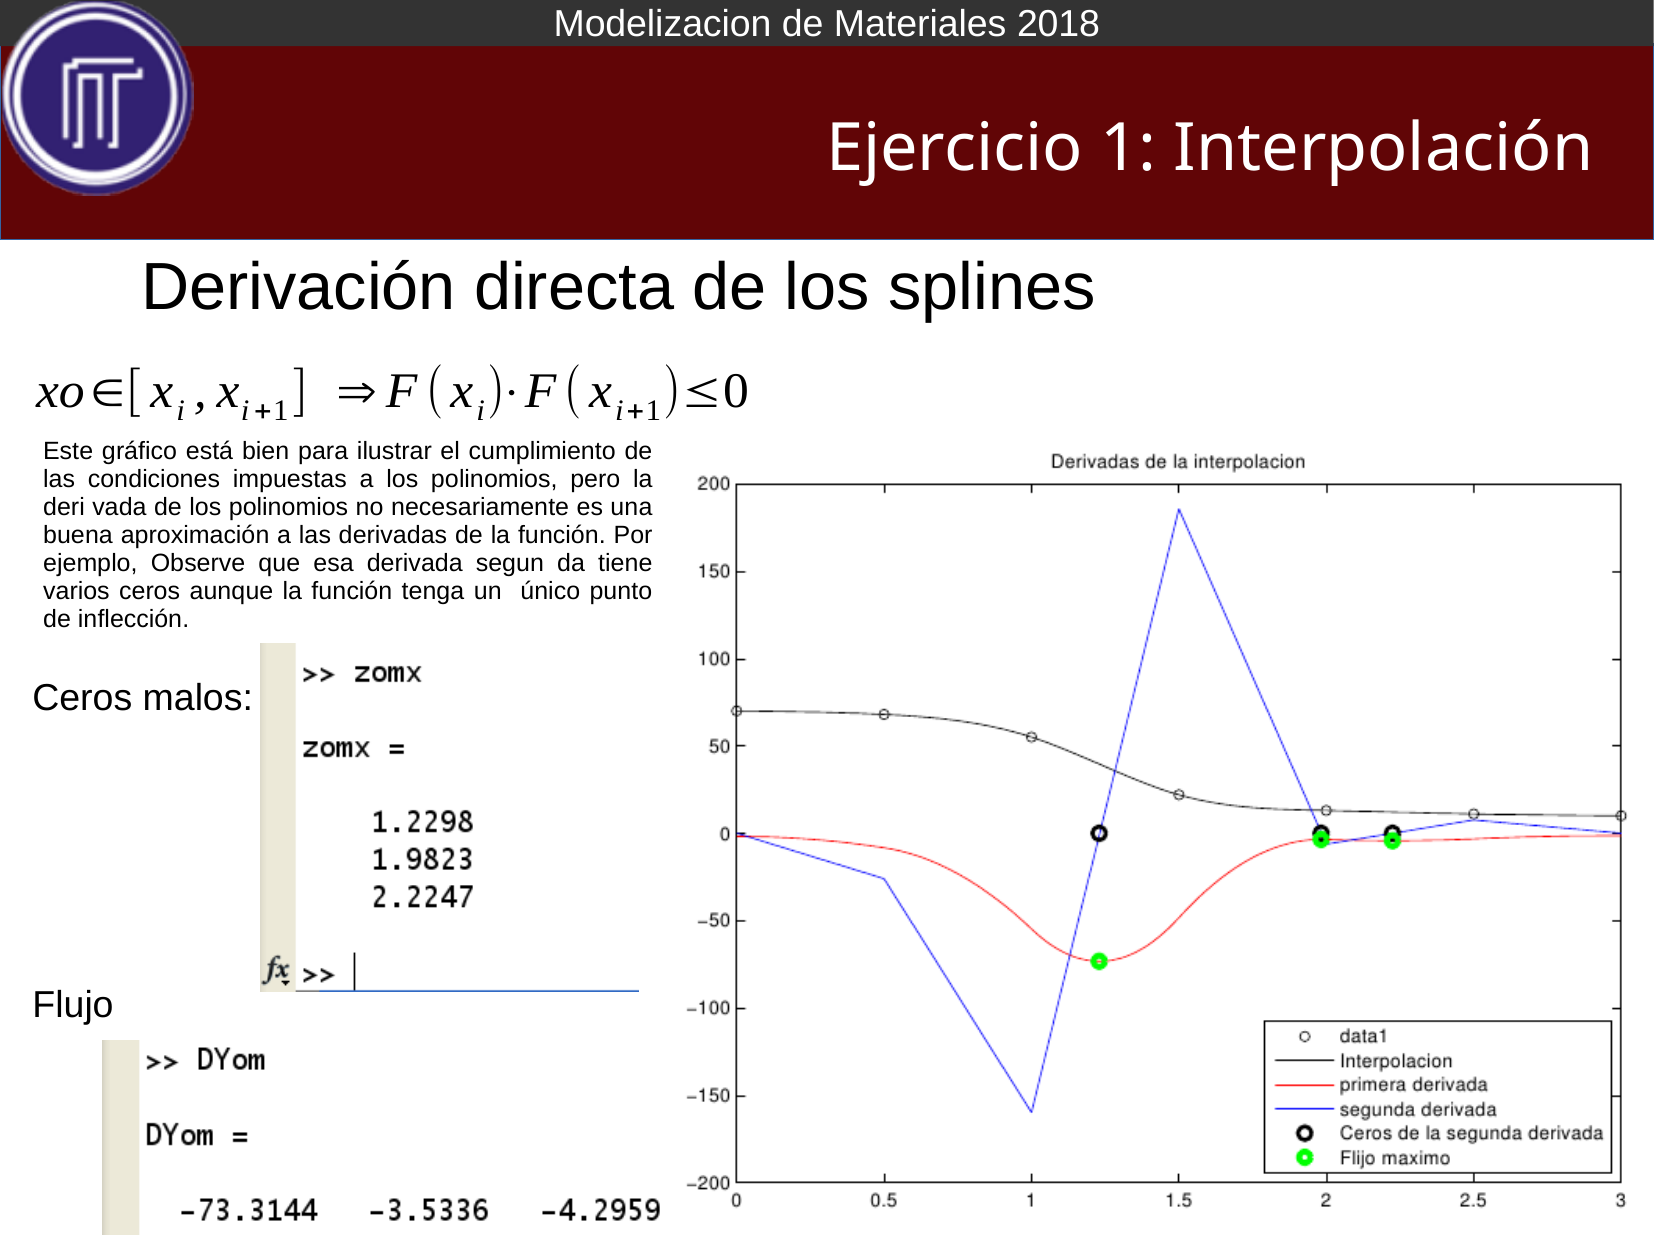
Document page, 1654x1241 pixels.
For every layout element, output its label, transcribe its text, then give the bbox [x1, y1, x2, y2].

picture [260, 643, 639, 992]
text_box Ceros malos: [17, 668, 288, 726]
chart [26, 362, 756, 427]
text_box Flujo [17, 976, 204, 1033]
list Derivación directa de los splines [70, 249, 1559, 344]
picture [102, 440, 1650, 1235]
picture [0, 0, 194, 196]
text_box Este gráfico está bien para ilustrar el cumplimiento de las condiciones impuestas a los polinomios, pero la deri vada de los polinomios no necesariamente es una buena aproximación a las derivadas de la función. Por ejemplo, Observe que esa derivada segun da tiene varios ceros aunque la función tenga un único punto de inflección. [28, 429, 669, 641]
title Ejercicio 1: Interpolación [41, 70, 1654, 218]
